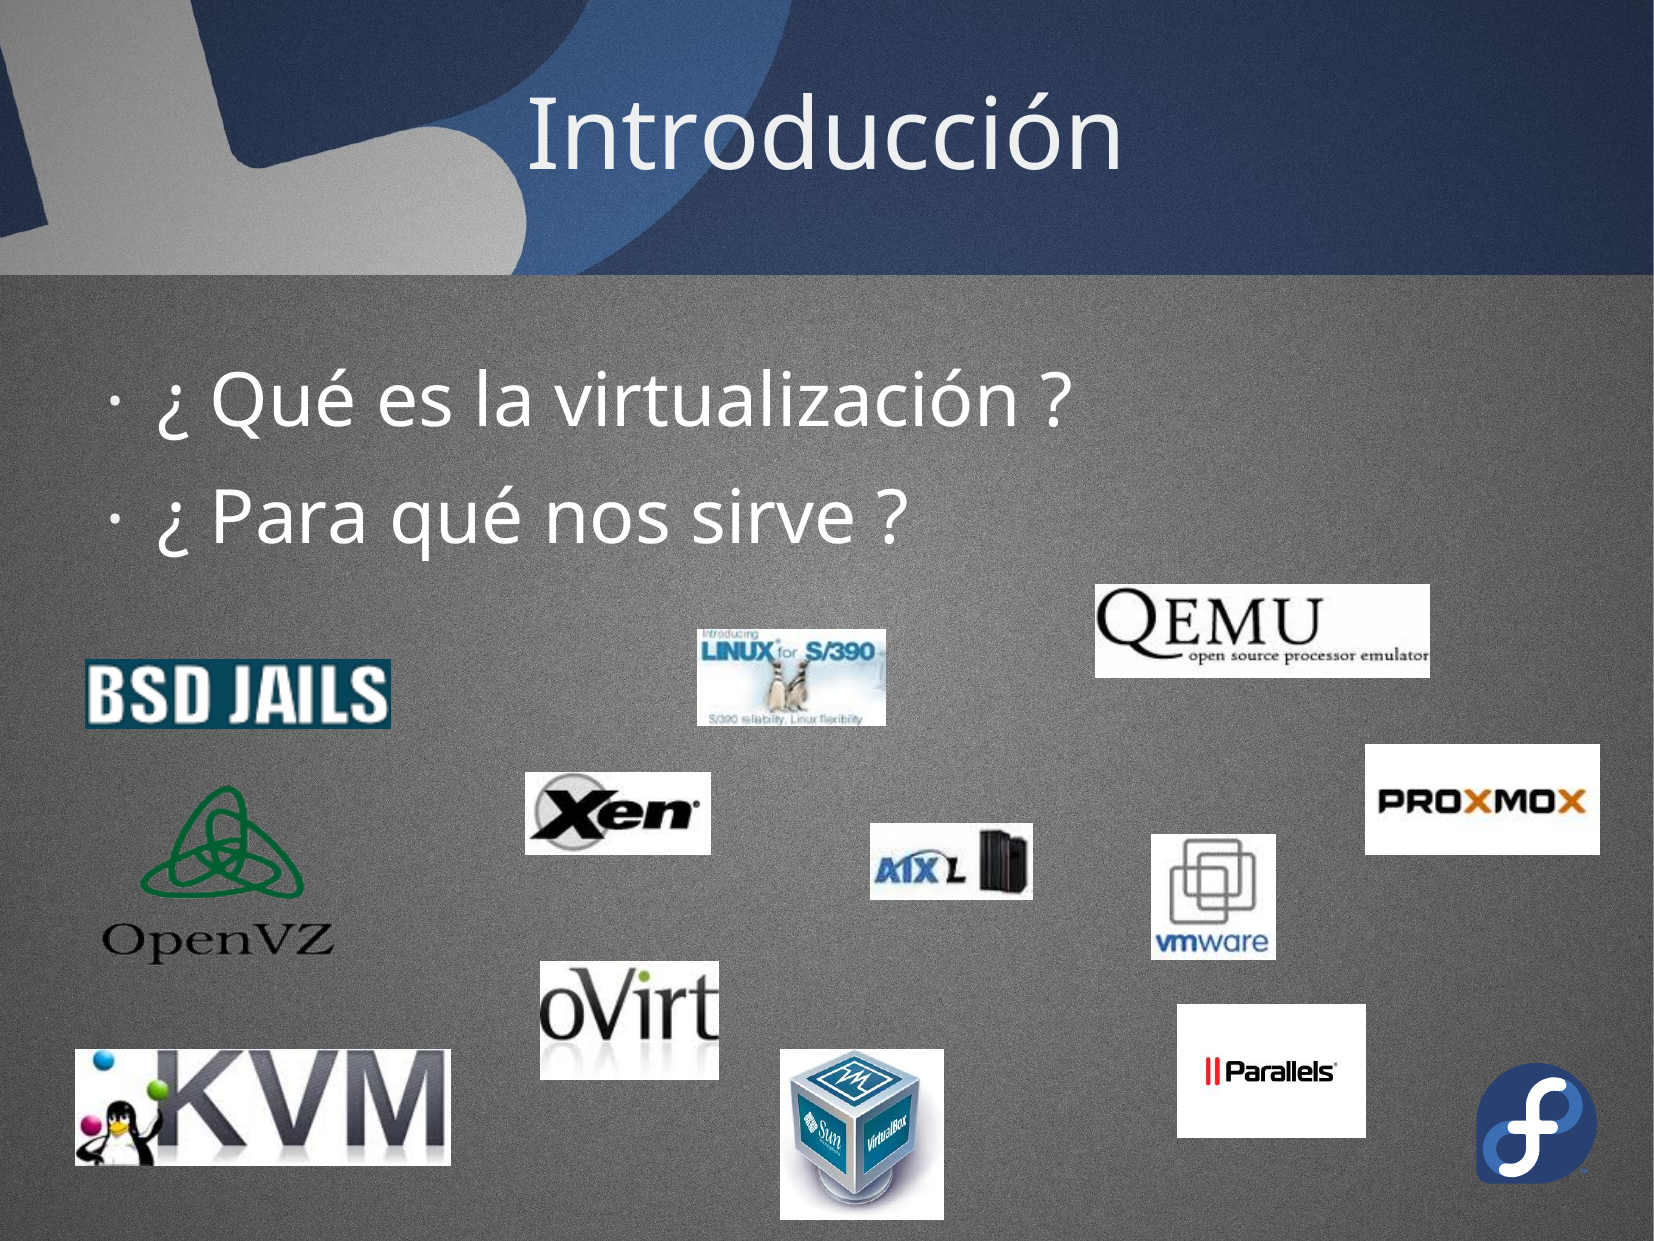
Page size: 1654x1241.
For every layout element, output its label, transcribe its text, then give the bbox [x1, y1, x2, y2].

picture [697, 629, 886, 726]
picture [229, 665, 250, 724]
picture [175, 665, 212, 724]
picture [1177, 1004, 1366, 1138]
picture [1095, 584, 1430, 678]
picture [540, 961, 719, 1081]
picture [1151, 834, 1276, 961]
text_box ¿ Qué es la virtualización ? ¿ Para qué nos sirve ? [88, 354, 1565, 1241]
picture [780, 1049, 944, 1220]
picture [130, 664, 170, 725]
picture [89, 665, 124, 724]
picture [254, 665, 313, 725]
picture [525, 772, 711, 856]
picture [321, 664, 391, 725]
picture [870, 823, 1033, 901]
text_box Introducción [88, 29, 1565, 237]
picture [0, 0, 1654, 1241]
